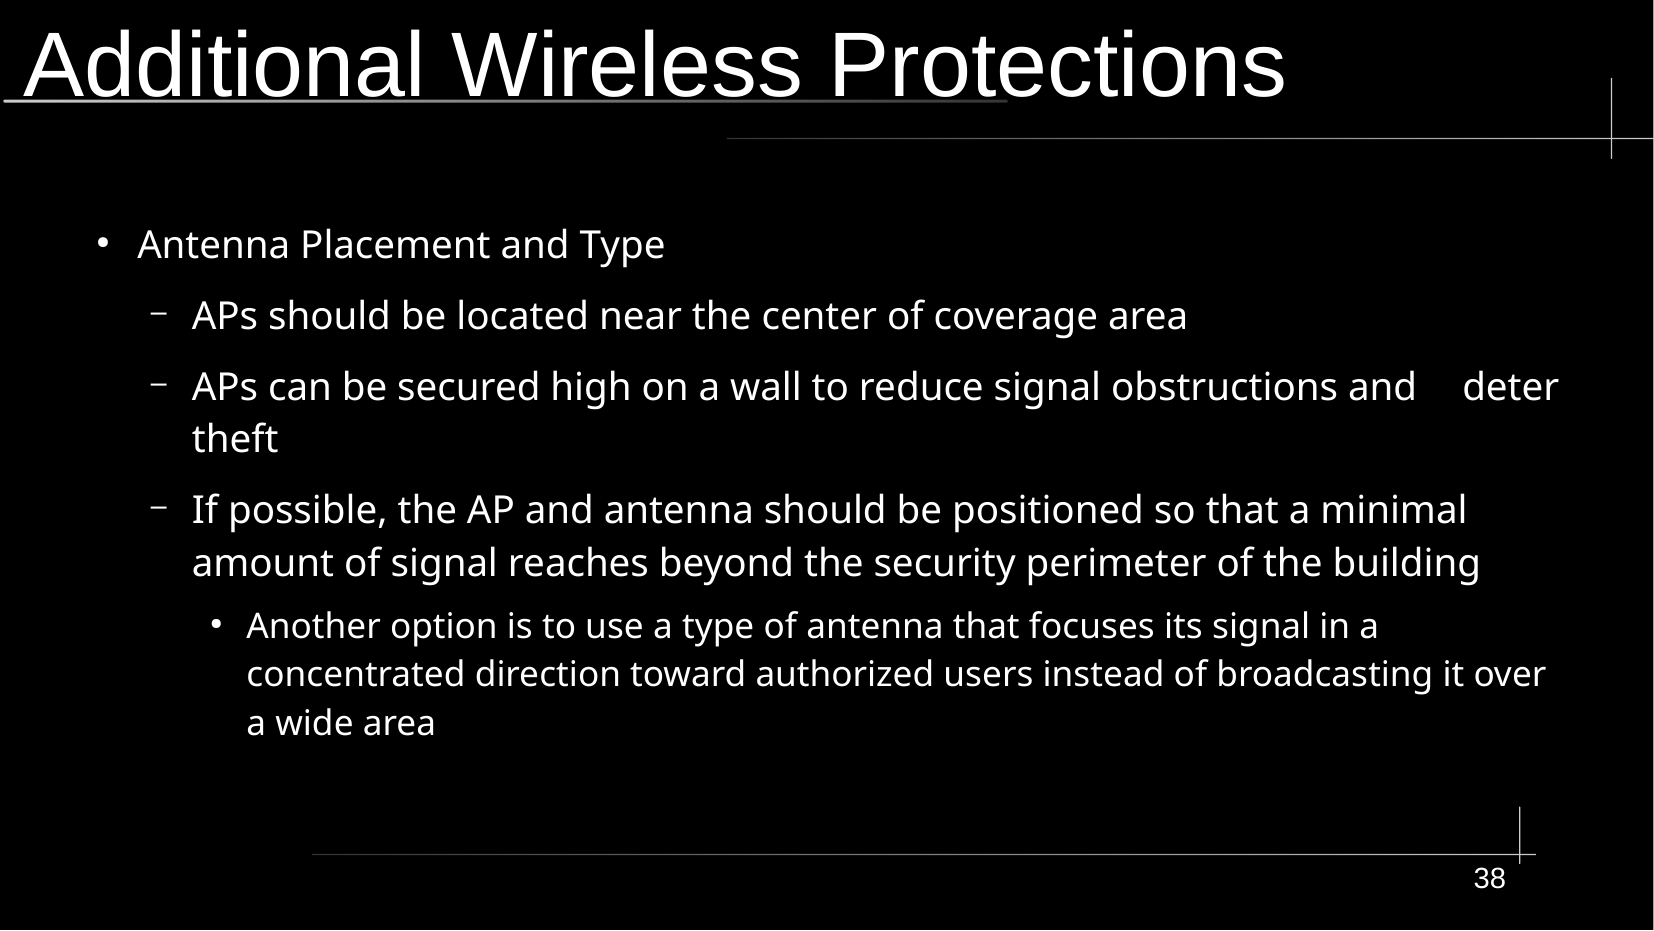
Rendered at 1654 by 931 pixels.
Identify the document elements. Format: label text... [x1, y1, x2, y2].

list Antenna Placement and Type APs should be located near the center of coverage area APs can be secured high on a wall to reduce signal obstructions and deter theft If possible, the AP and antenna should be positioned so that a minimal amount of signal reaches beyond the security perimeter of the building Another option is to use a type of antenna that focuses its signal in a concentrated direction toward authorized users instead of broadcasting it over a wide area [82, 217, 1571, 758]
title Additional Wireless Protections [23, 11, 1589, 119]
